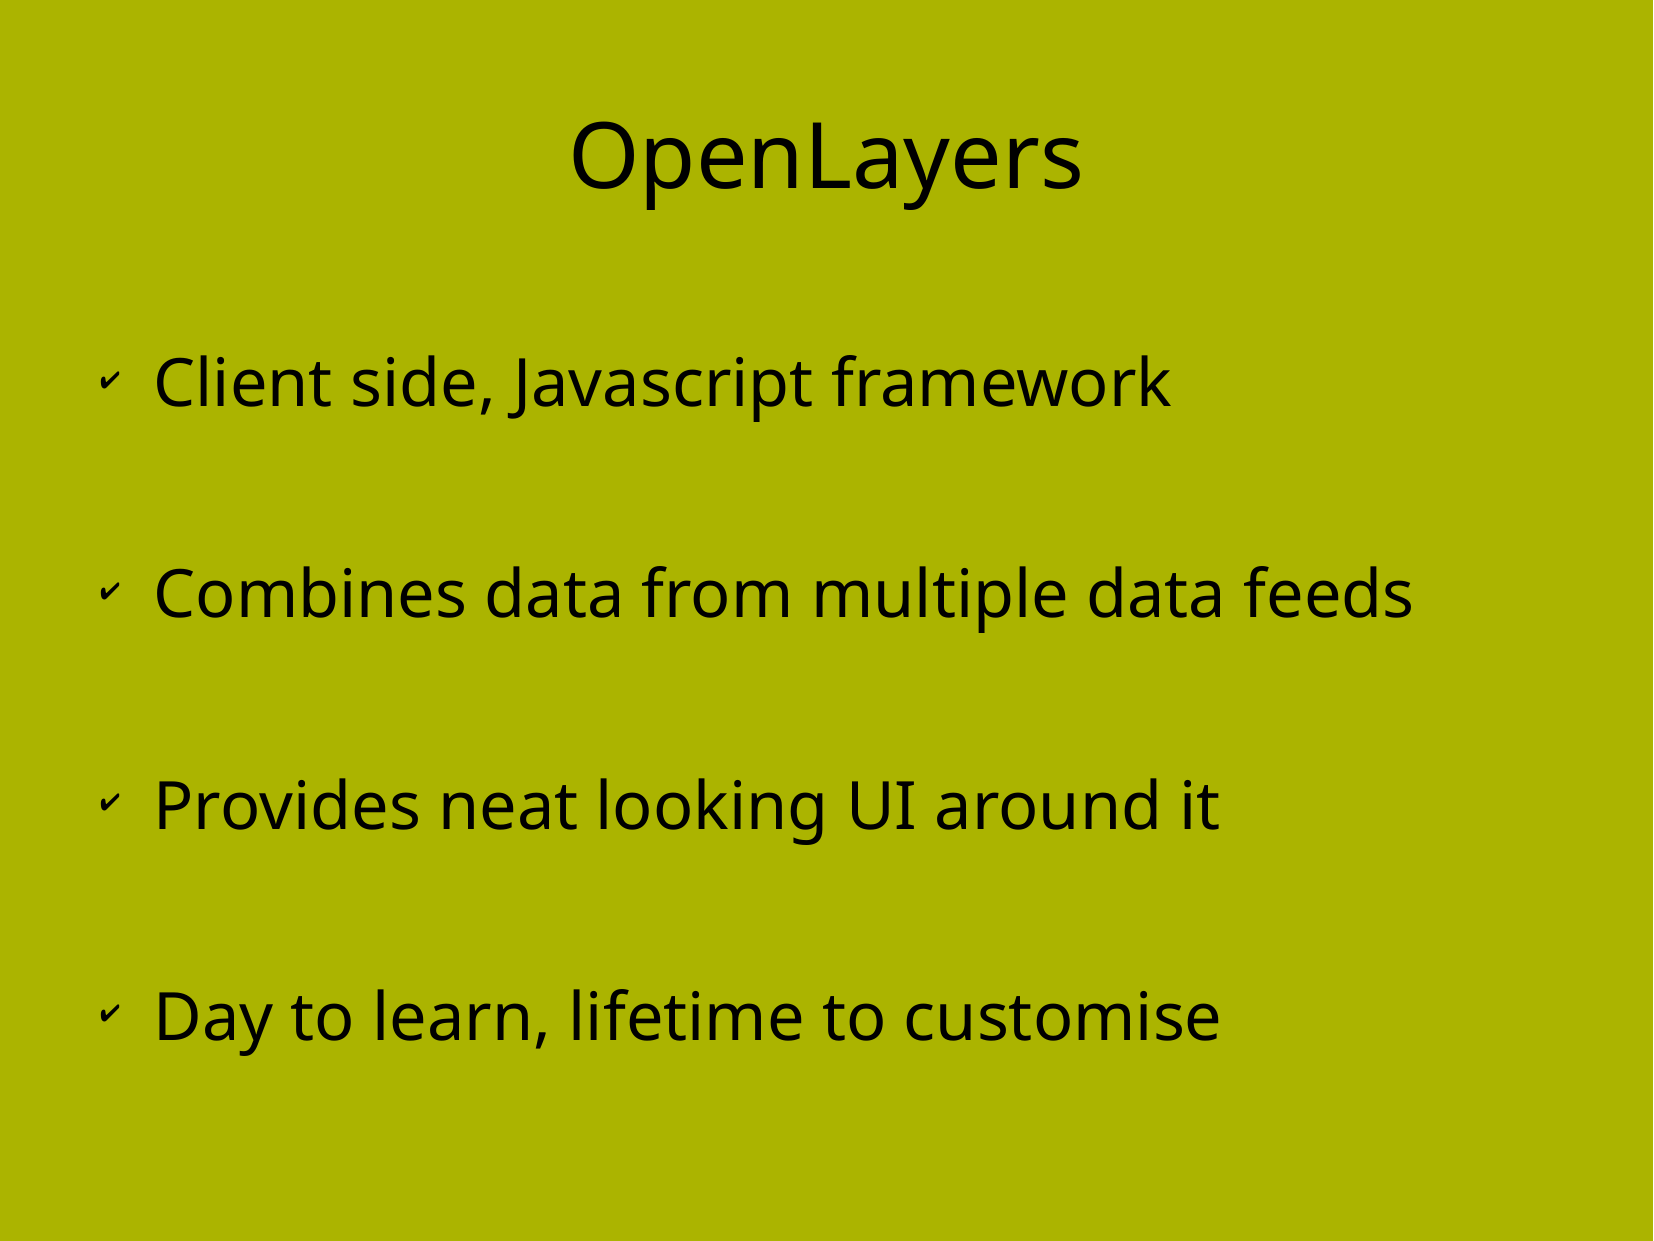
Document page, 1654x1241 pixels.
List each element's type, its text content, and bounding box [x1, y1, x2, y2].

title OpenLayers [82, 49, 1571, 257]
list Client side, Javascript framework Combines data from multiple data feeds Provides neat looking UI around it Day to learn, lifetime to customise [82, 290, 1571, 1095]
